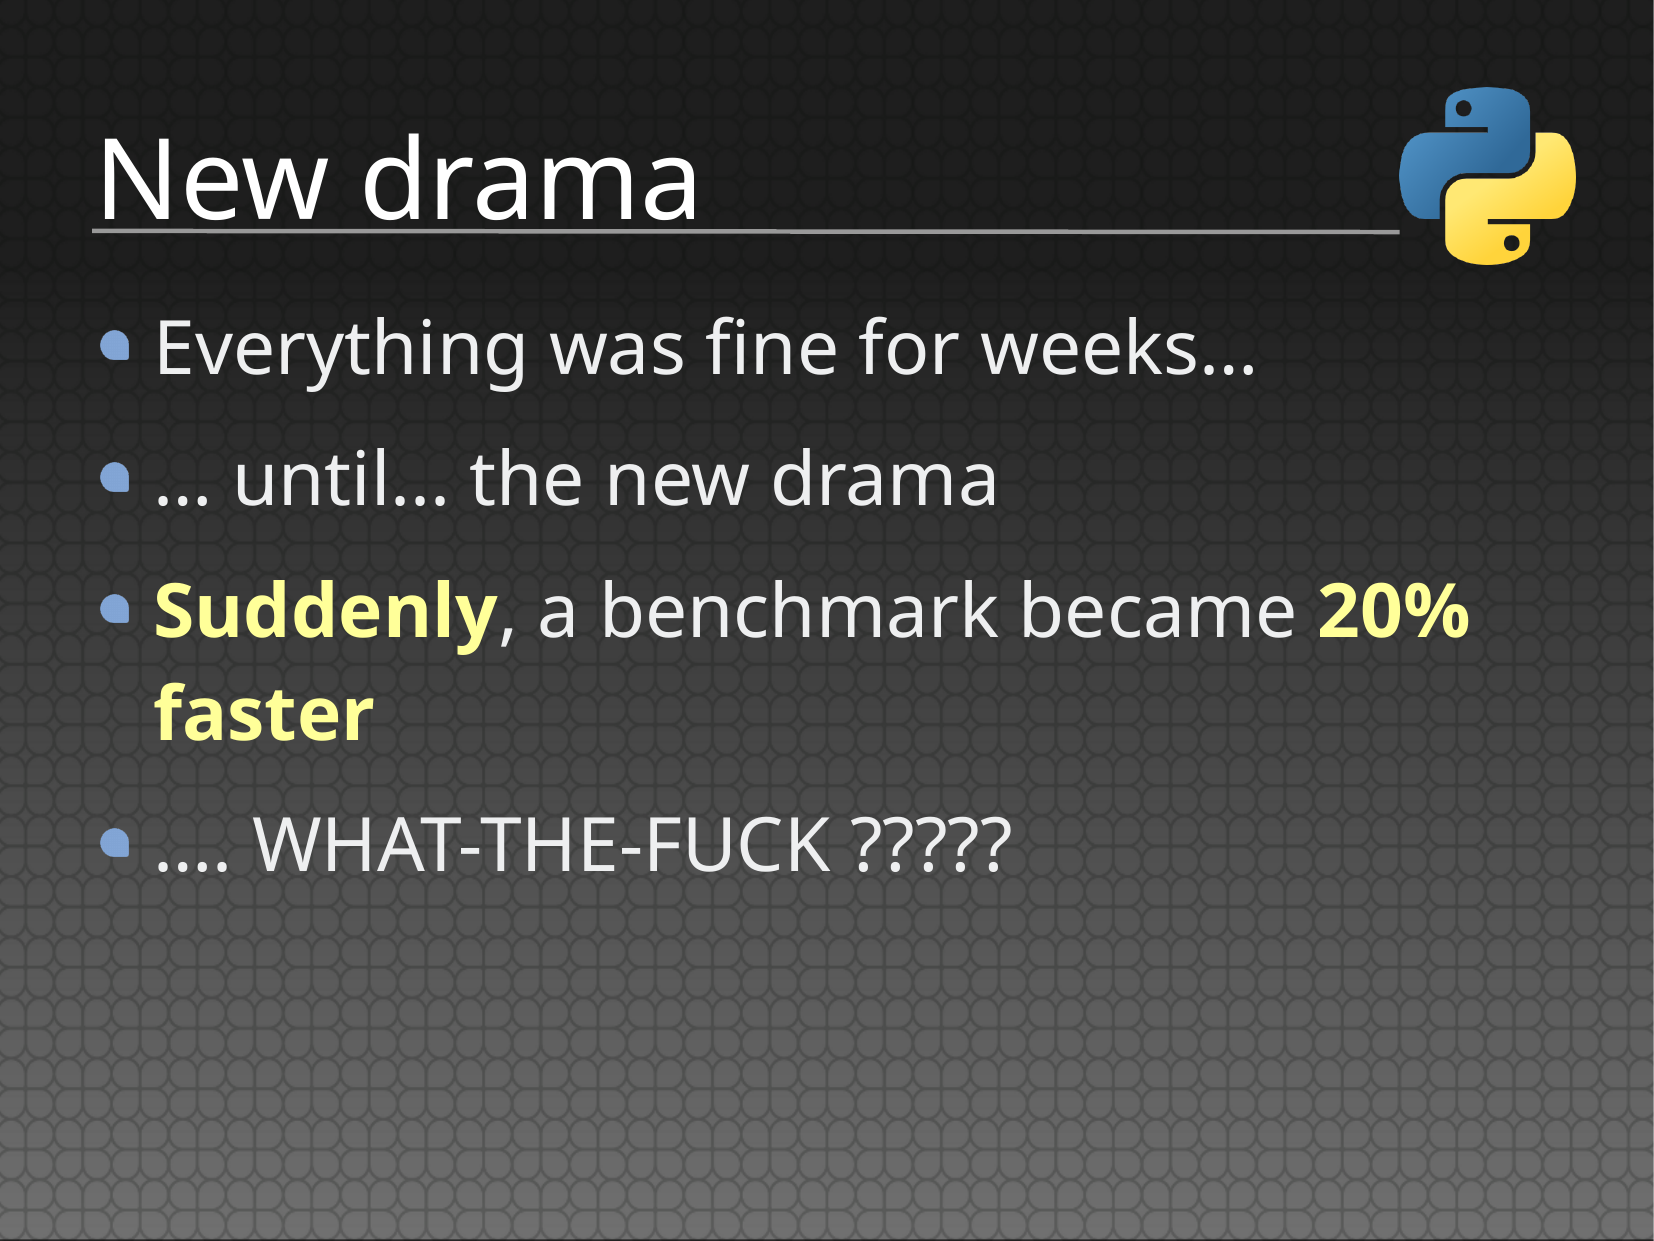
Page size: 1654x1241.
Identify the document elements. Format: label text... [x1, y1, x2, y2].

title New drama [94, 100, 1426, 251]
list Everything was fine for weeks… … until... the new drama Suddenly, a benchmark became 20% faster …. WHAT-THE-FUCK ????? [82, 293, 1571, 1034]
picture [0, 0, 1654, 1241]
